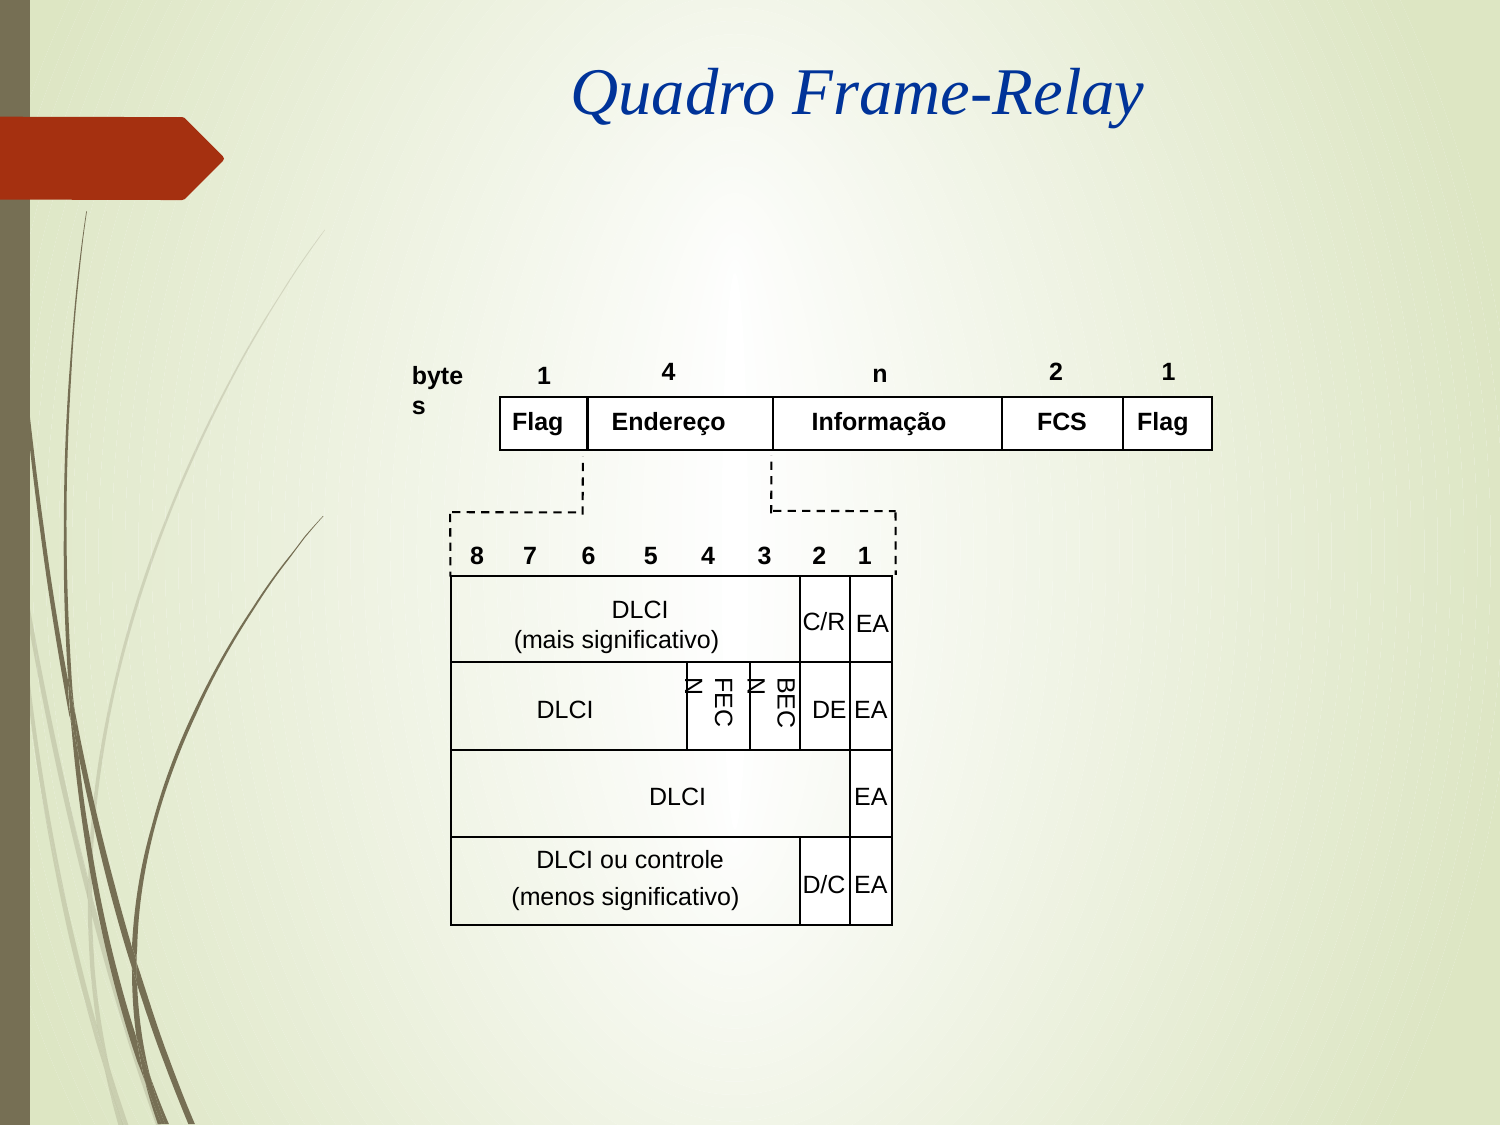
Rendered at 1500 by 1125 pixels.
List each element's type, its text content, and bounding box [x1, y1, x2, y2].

text_box [688, 730, 893, 774]
text_box bytes [399, 353, 489, 396]
text_box C/R [801, 599, 849, 642]
text_box DLCI [524, 687, 606, 730]
text_box Flag [1125, 399, 1201, 442]
text_box C/R [831, 615, 841, 621]
text_box EA [842, 862, 900, 905]
text_box [801, 642, 893, 687]
text_box DLCI [637, 774, 719, 817]
text_box D/C [790, 862, 799, 905]
text_box 4 [649, 349, 688, 392]
text_box 8 [458, 533, 497, 575]
text_box FCS [1025, 399, 1100, 442]
text_box n [860, 351, 900, 394]
text_box 4 [688, 533, 727, 575]
text_box EA [843, 601, 902, 644]
text_box DE [833, 710, 842, 716]
text_box D/C [801, 862, 842, 905]
text_box DLCI ou controle [524, 837, 737, 880]
text_box EA [851, 774, 900, 817]
text_box (mais significativo)‏ [501, 617, 732, 659]
text_box C/R [790, 599, 799, 642]
text_box [499, 396, 1213, 450]
text_box FECN [672, 662, 735, 746]
text_box DLCI [599, 587, 681, 630]
text_box BECN [735, 662, 811, 748]
text_box 2 [1037, 349, 1076, 392]
text_box EA [842, 774, 849, 817]
text_box [801, 817, 893, 862]
text_box [801, 575, 893, 601]
text_box 6 [569, 533, 608, 575]
text_box 5 [631, 533, 670, 575]
text_box 7 [511, 533, 550, 575]
text_box 1 [1149, 349, 1188, 392]
text_box D/C [831, 878, 842, 891]
text_box DE [811, 687, 842, 730]
text_box Quadro Frame-Relay [555, 39, 1162, 136]
text_box Flag [500, 399, 576, 442]
text_box [801, 905, 893, 925]
text_box 1 [846, 533, 884, 575]
text_box DE [833, 703, 842, 708]
text_box EA [842, 687, 900, 730]
text_box (menos significativo)‏ [499, 874, 752, 917]
text_box 3 [745, 533, 784, 575]
text_box Informação [799, 399, 959, 442]
text_box Endereço [599, 399, 738, 442]
text_box 1 [525, 353, 564, 396]
text_box 2 [800, 533, 839, 575]
